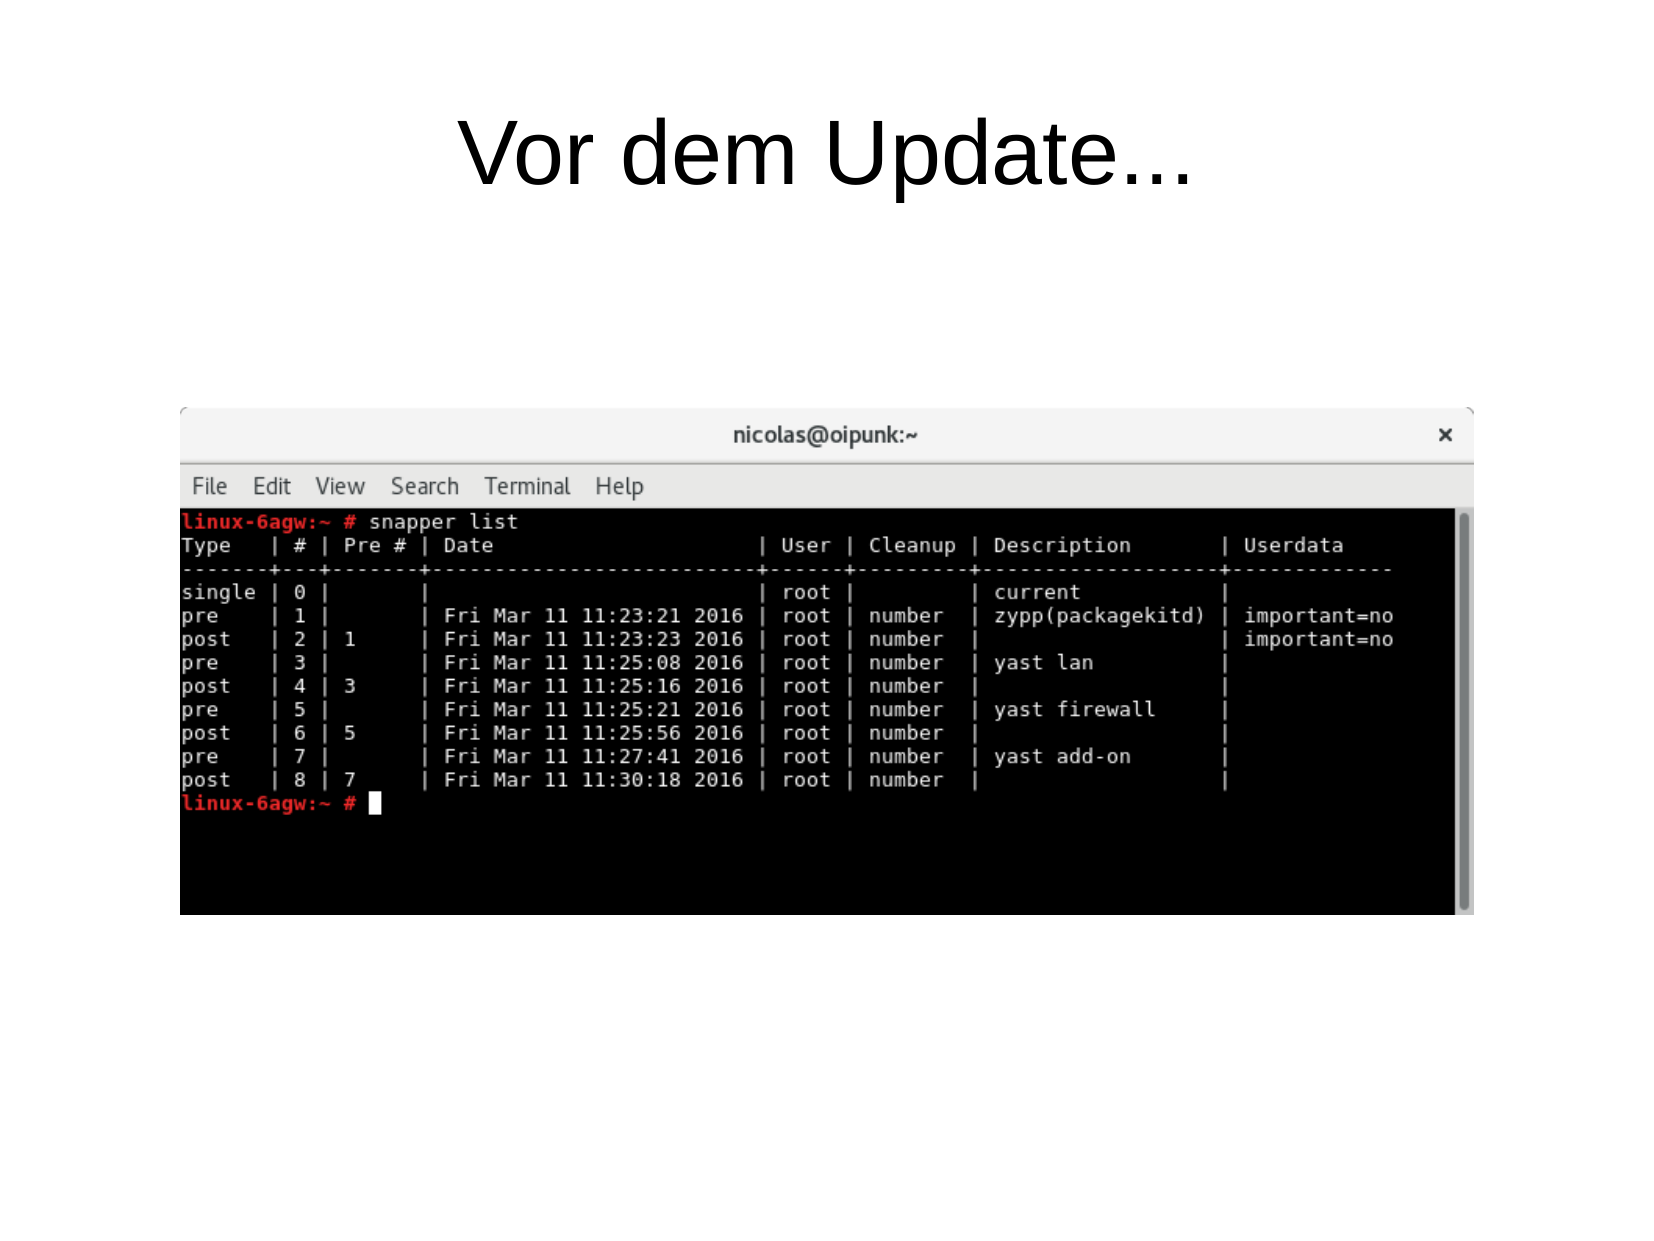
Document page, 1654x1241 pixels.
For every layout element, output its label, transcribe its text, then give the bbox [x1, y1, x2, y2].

title Vor dem Update... [82, 49, 1571, 257]
picture [180, 407, 1474, 916]
